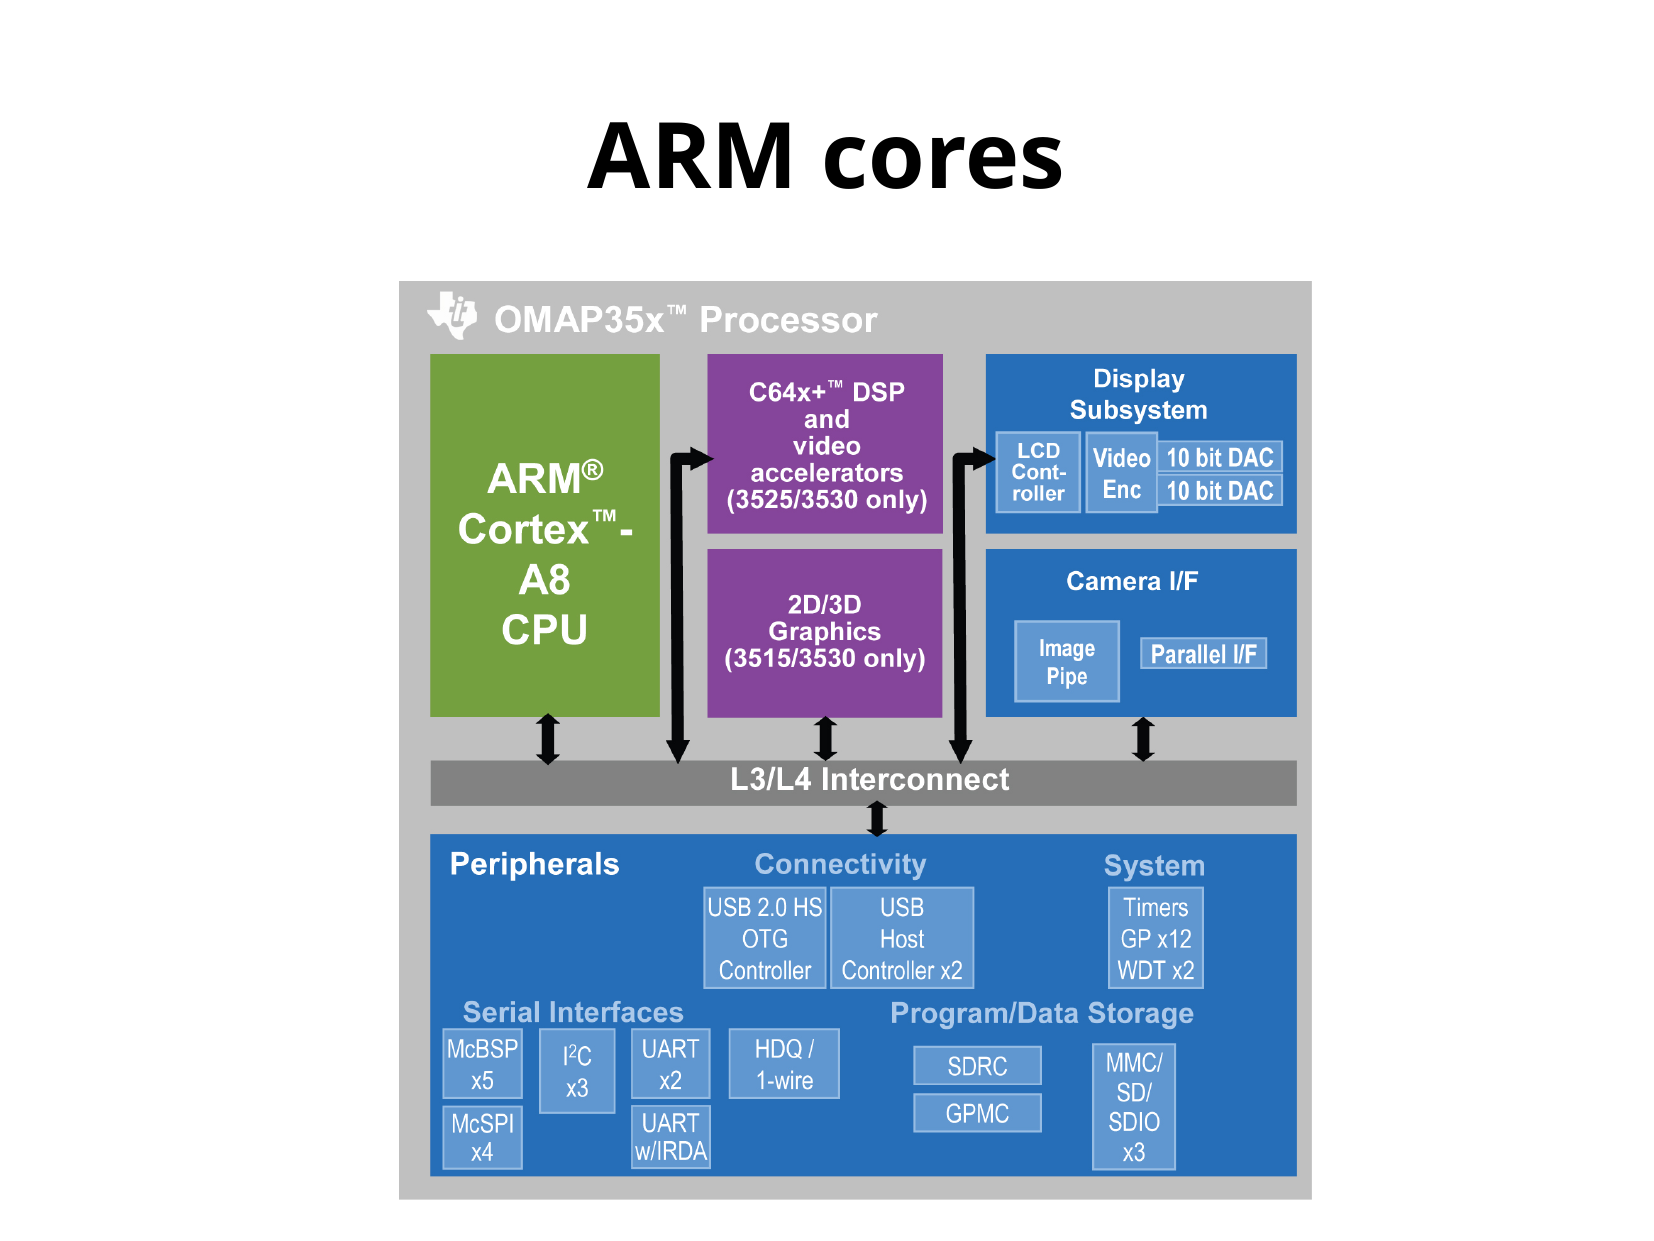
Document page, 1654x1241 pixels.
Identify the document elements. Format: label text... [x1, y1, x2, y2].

title ARM cores [82, 49, 1571, 257]
picture [399, 281, 1312, 1201]
